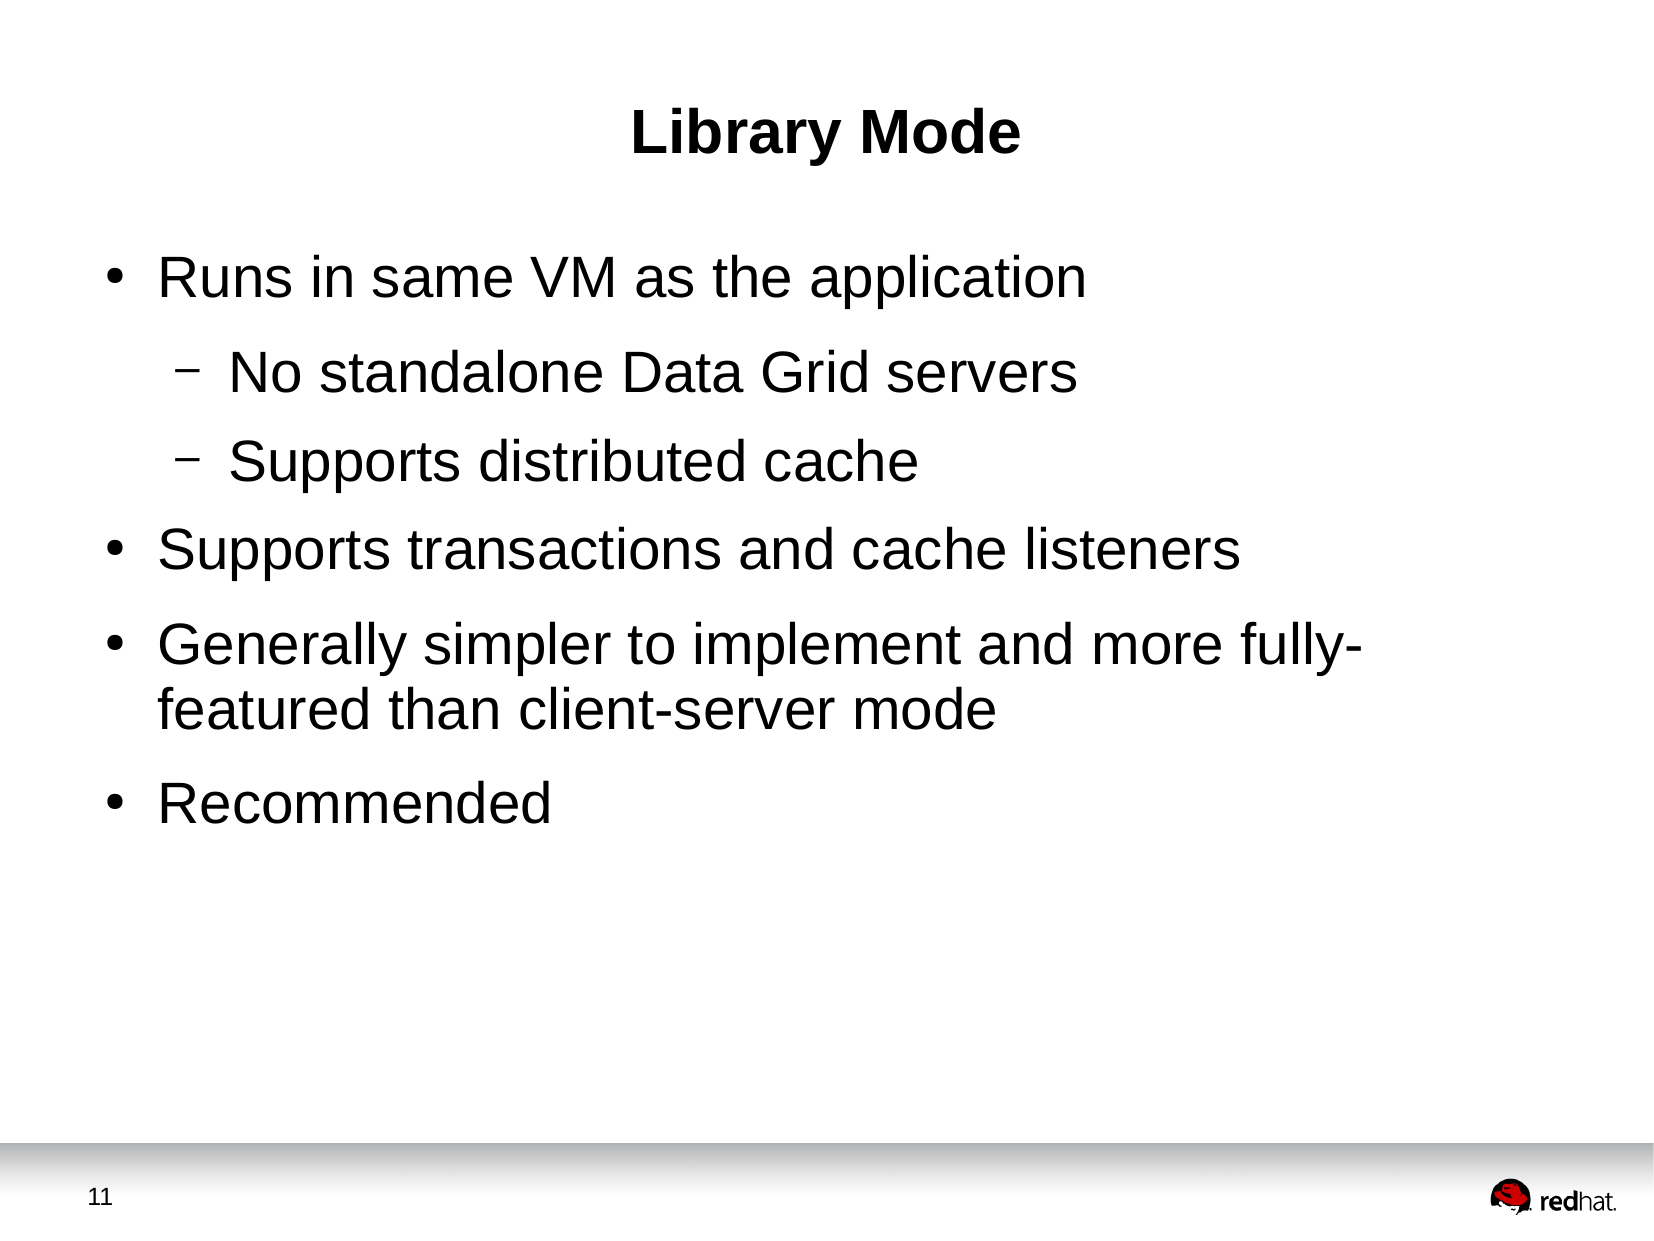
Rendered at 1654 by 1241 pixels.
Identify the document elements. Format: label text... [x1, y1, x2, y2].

picture [0, 1143, 1654, 1241]
list Runs in same VM as the application No standalone Data Grid servers Supports distributed cache Supports transactions and cache listeners Generally simpler to implement and more fully-featured than client-server mode Recommended [86, 245, 1576, 1128]
title Library Mode [82, 37, 1571, 226]
